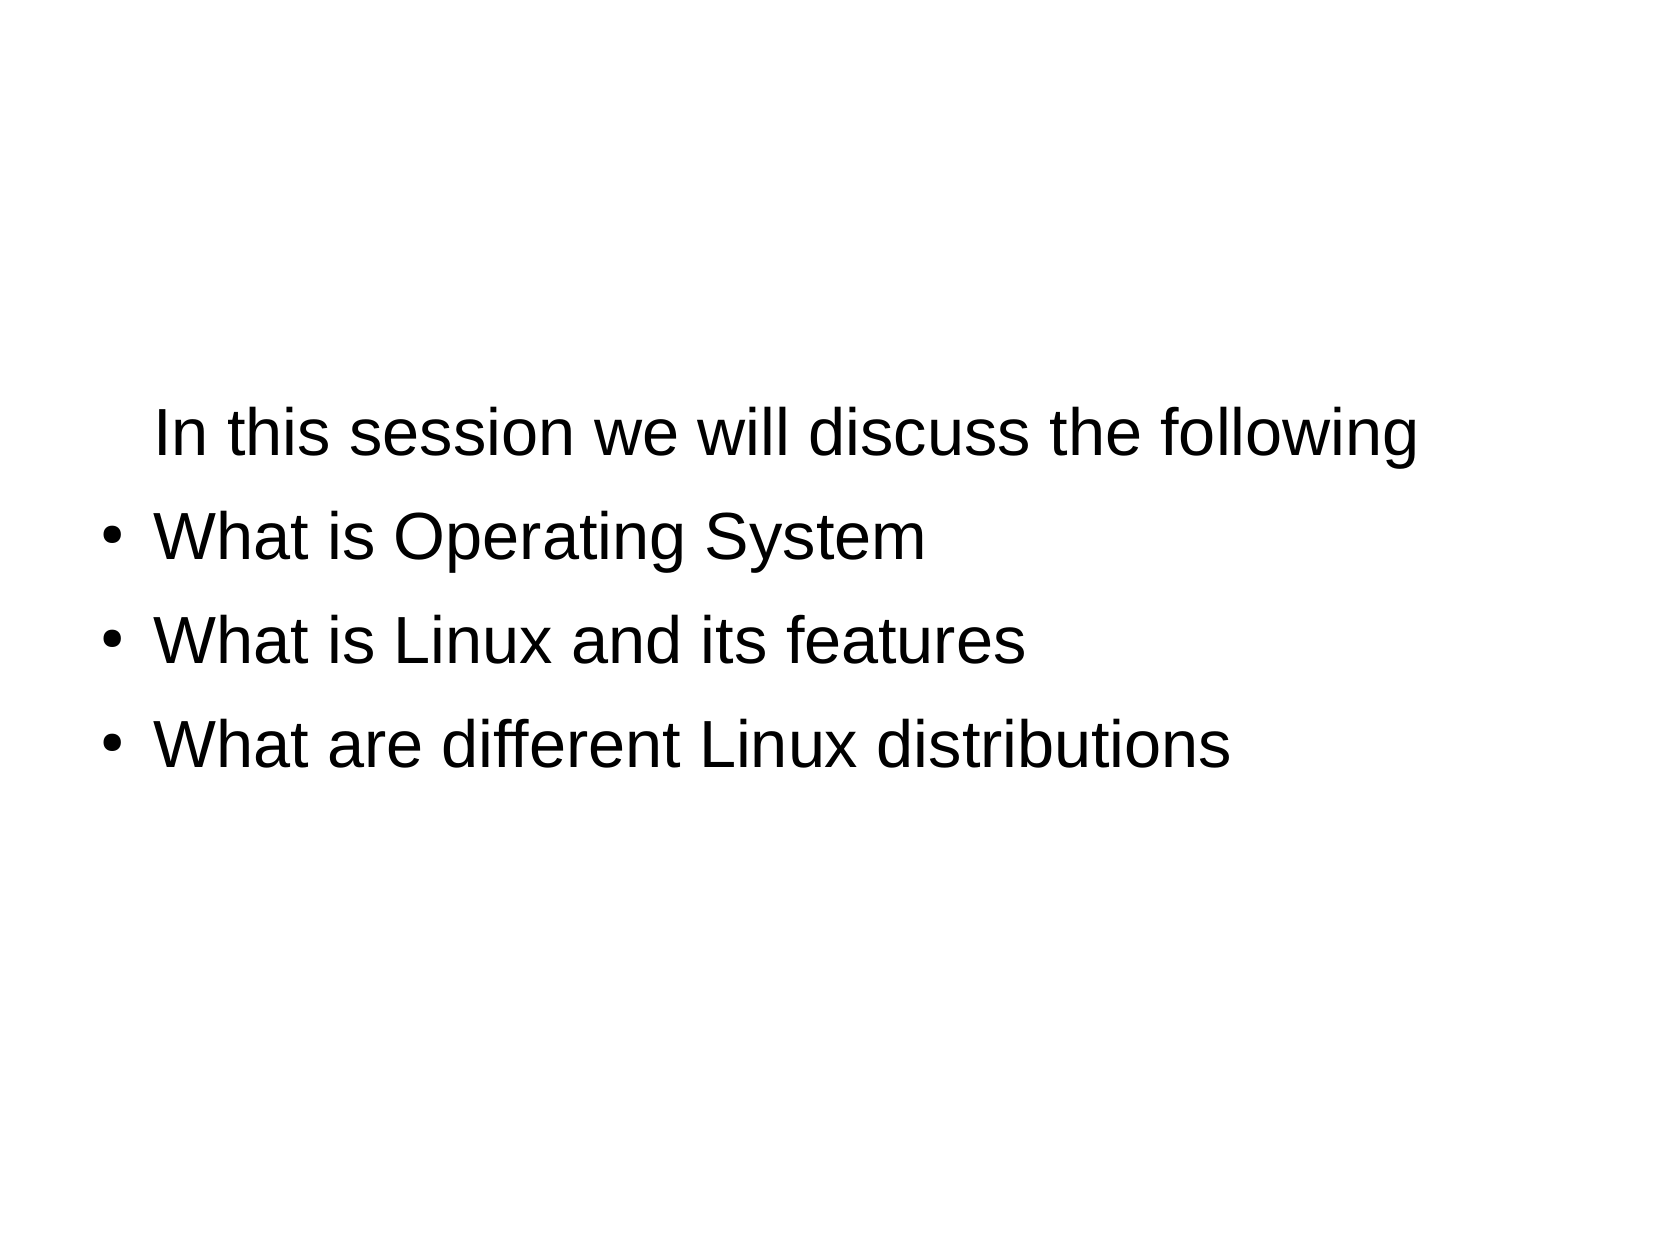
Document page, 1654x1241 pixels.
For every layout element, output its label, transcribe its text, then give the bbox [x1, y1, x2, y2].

list In this session we will discuss the following What is Operating System What is Linux and its features What are different Linux distributions [82, 290, 1571, 1010]
